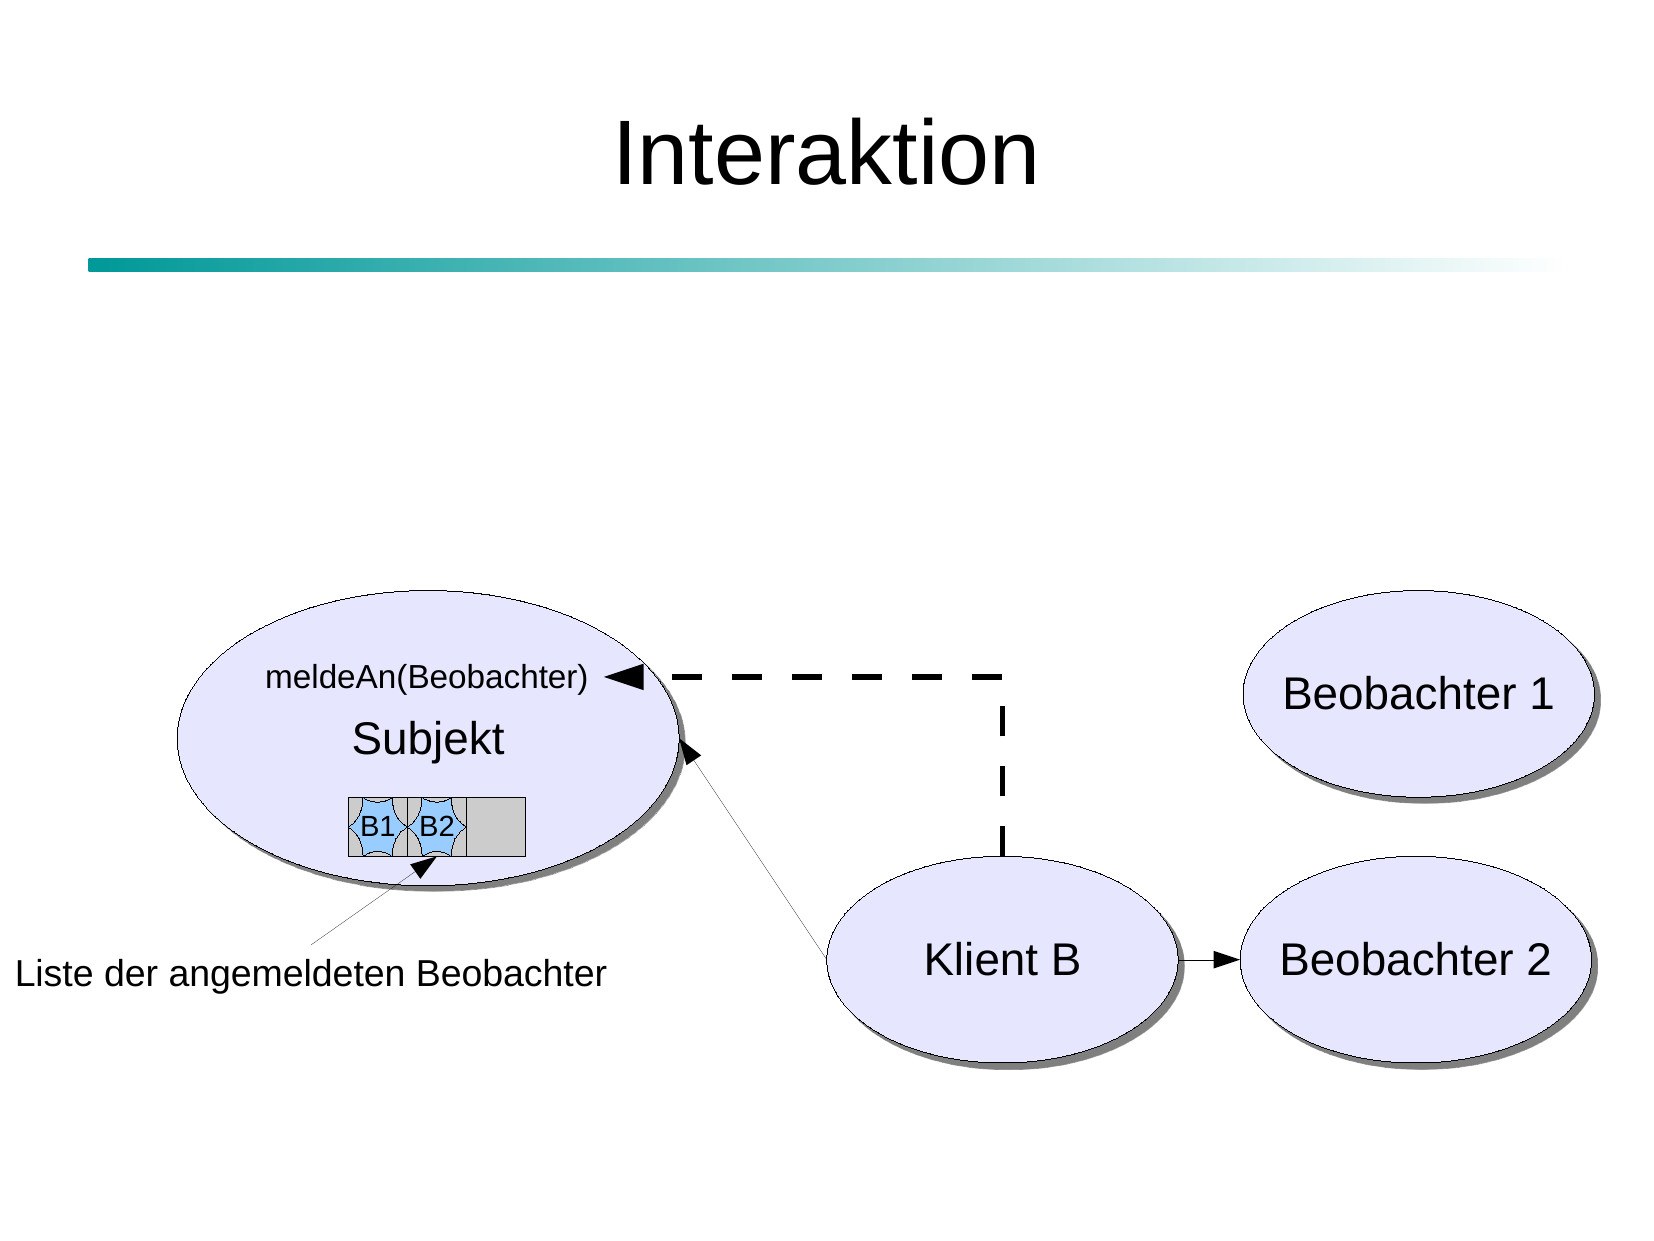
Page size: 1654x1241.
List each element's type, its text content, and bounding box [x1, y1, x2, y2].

title Interaktion [82, 49, 1571, 257]
text_box Liste der angemeldeten Beobachter [0, 944, 623, 1002]
text_box [423, 852, 450, 857]
text_box [393, 797, 421, 826]
text_box [393, 828, 422, 857]
text_box [452, 797, 526, 857]
text_box B2 [407, 797, 467, 857]
text_box [364, 852, 391, 857]
text_box B1 [348, 797, 407, 857]
text_box [348, 797, 362, 826]
text_box Klient B [826, 856, 1179, 1063]
text_box Beobachter 1 [1243, 590, 1595, 798]
text_box [365, 797, 391, 802]
text_box Subjekt [177, 590, 680, 886]
text_box [424, 797, 450, 802]
text_box Beobachter 2 [1240, 856, 1592, 1063]
text_box meldeAn(Beobachter) [250, 650, 604, 703]
text_box [348, 828, 363, 857]
